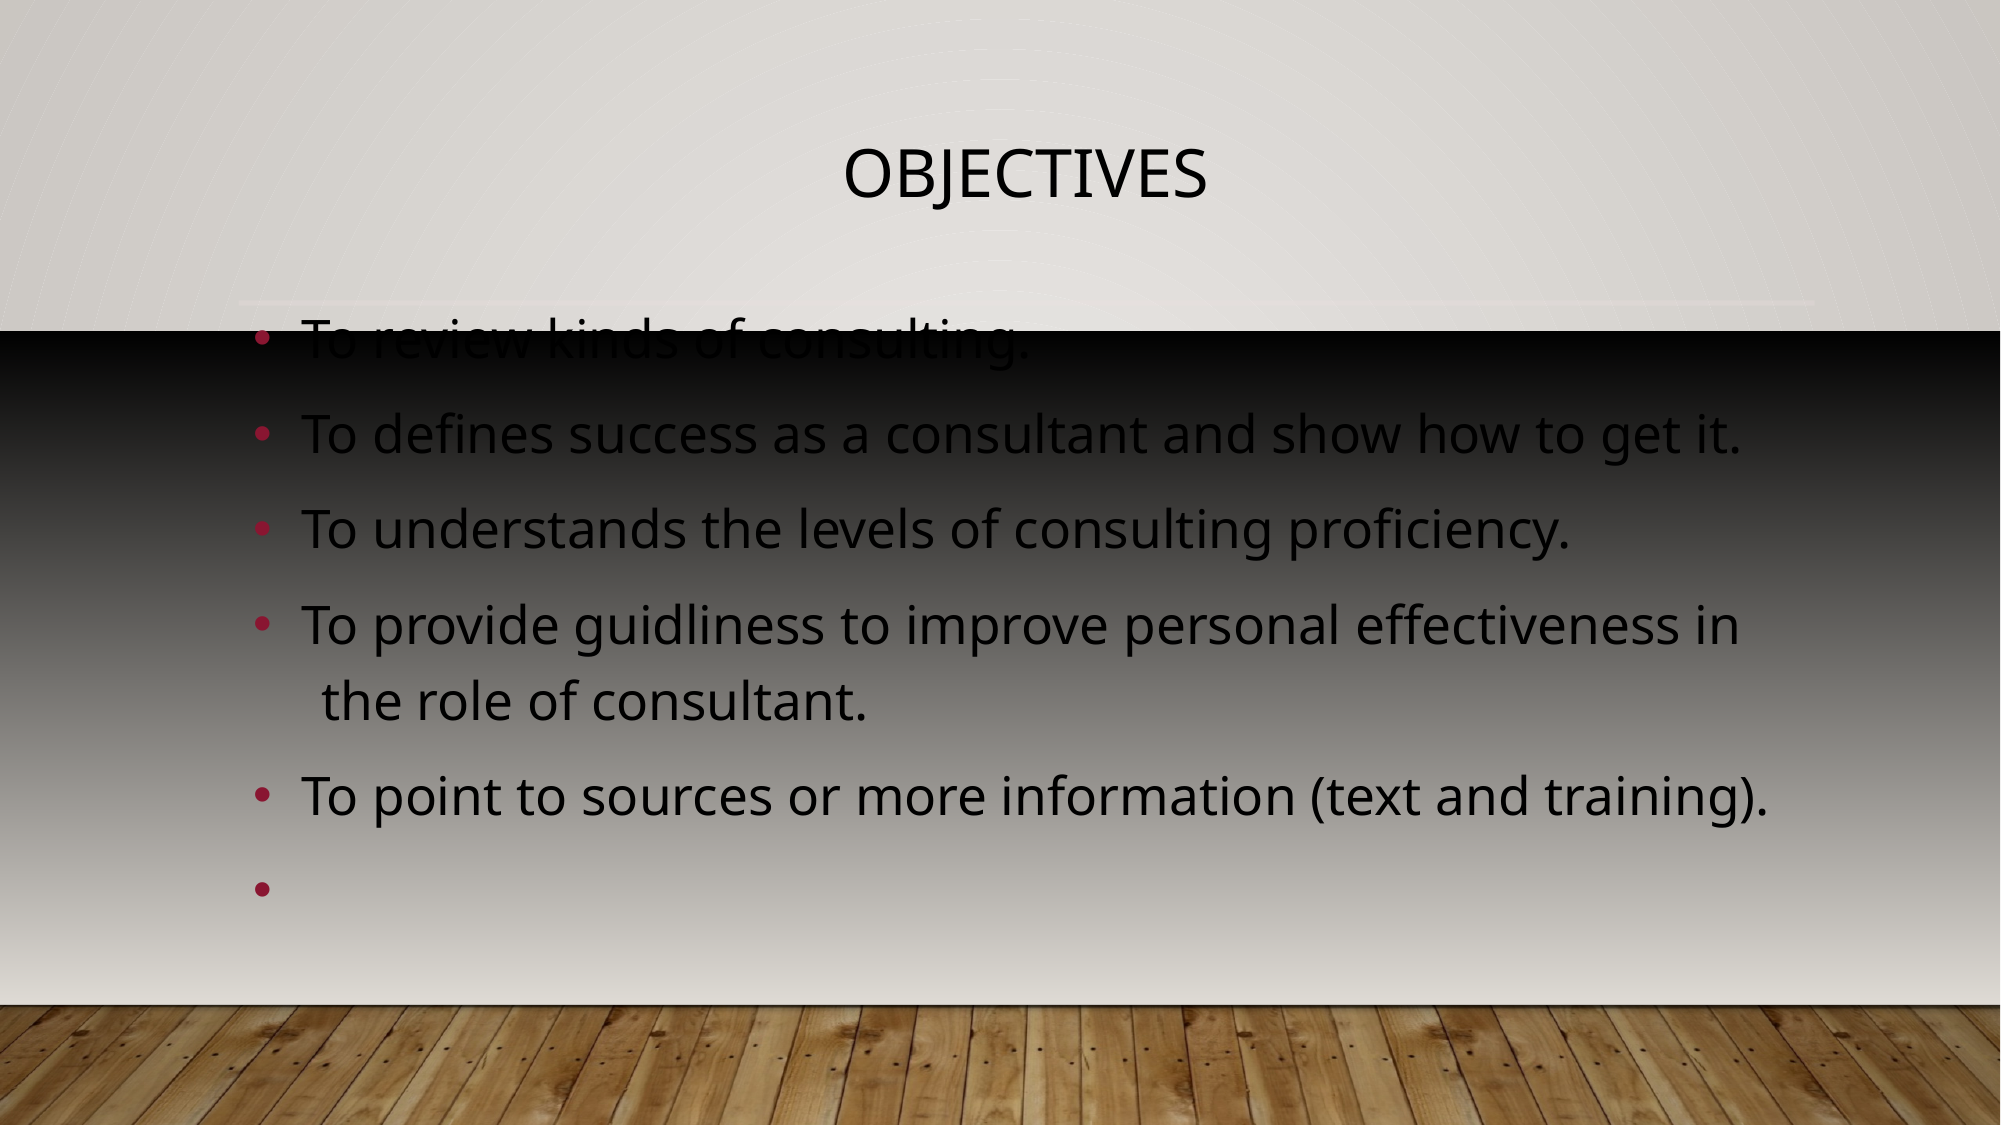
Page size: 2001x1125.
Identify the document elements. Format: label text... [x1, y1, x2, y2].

list To review kinds of consulting. To defines success as a consultant and show how to get it. To understands the levels of consulting proficiency. To provide guidliness to improve personal effectiveness in the role of consultant. To point to sources or more information (text and training). [238, 285, 1814, 934]
title objectives [238, 131, 1814, 285]
